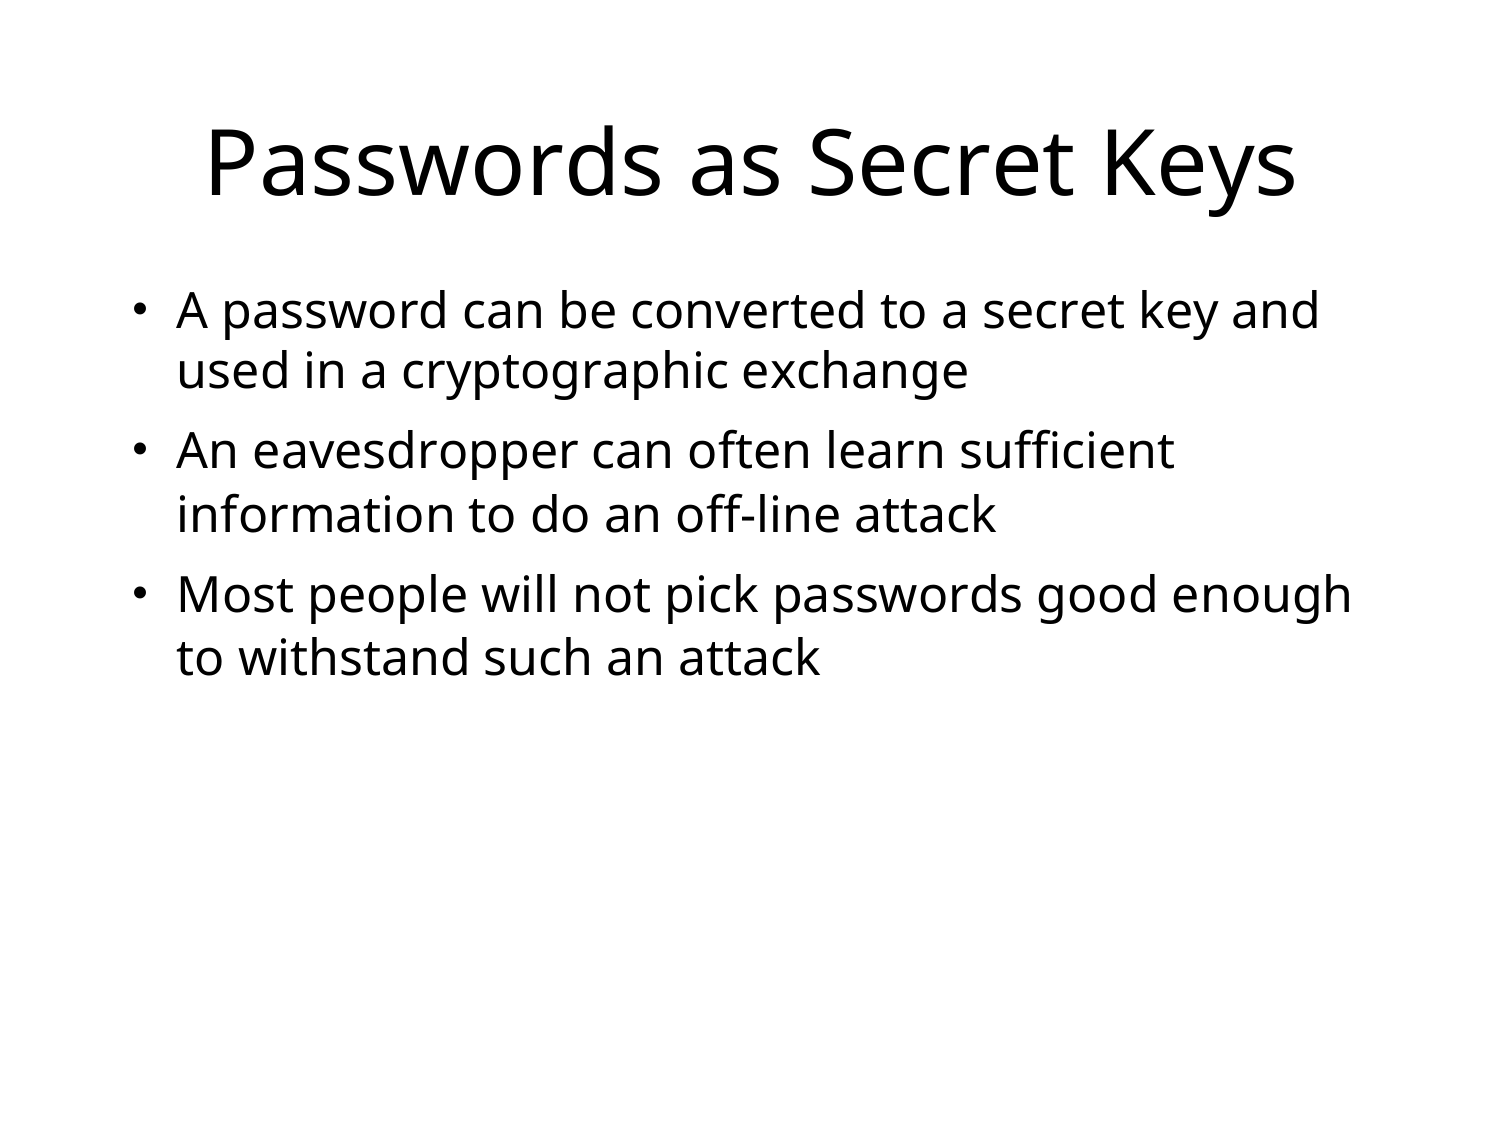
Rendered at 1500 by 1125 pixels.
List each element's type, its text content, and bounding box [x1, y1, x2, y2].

title Passwords as Secret Keys [114, 64, 1390, 253]
list A password can be converted to a secret key and used in a cryptographic exchange An eavesdropper can often learn sufficient information to do an off-line attack Most people will not pick passwords good enough to withstand such an attack [116, 270, 1392, 1076]
